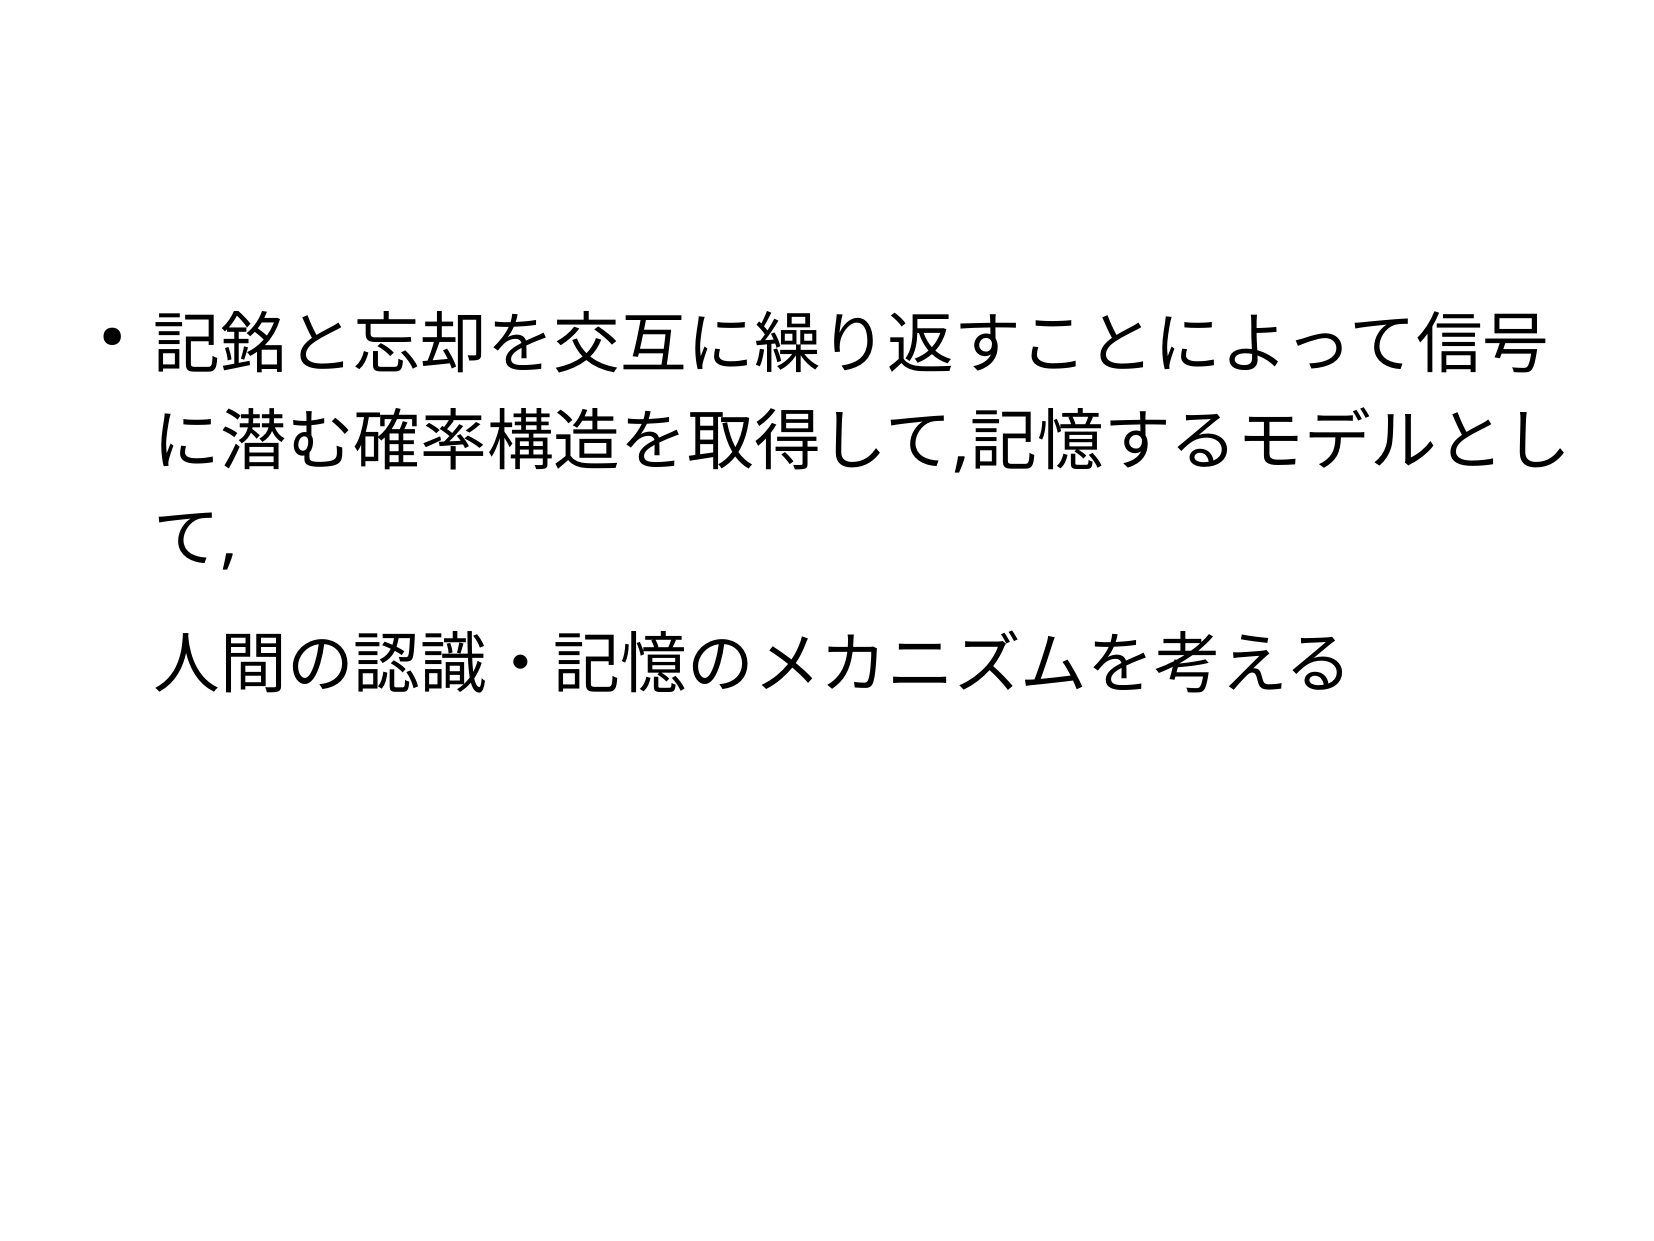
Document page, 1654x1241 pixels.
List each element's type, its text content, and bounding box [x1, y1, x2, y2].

list 記銘と忘却を交互に繰り返すことによって信号に潜む確率構造を取得して,記憶するモデルとして, 人間の認識・記憶のメカニズムを考える [82, 290, 1571, 1109]
